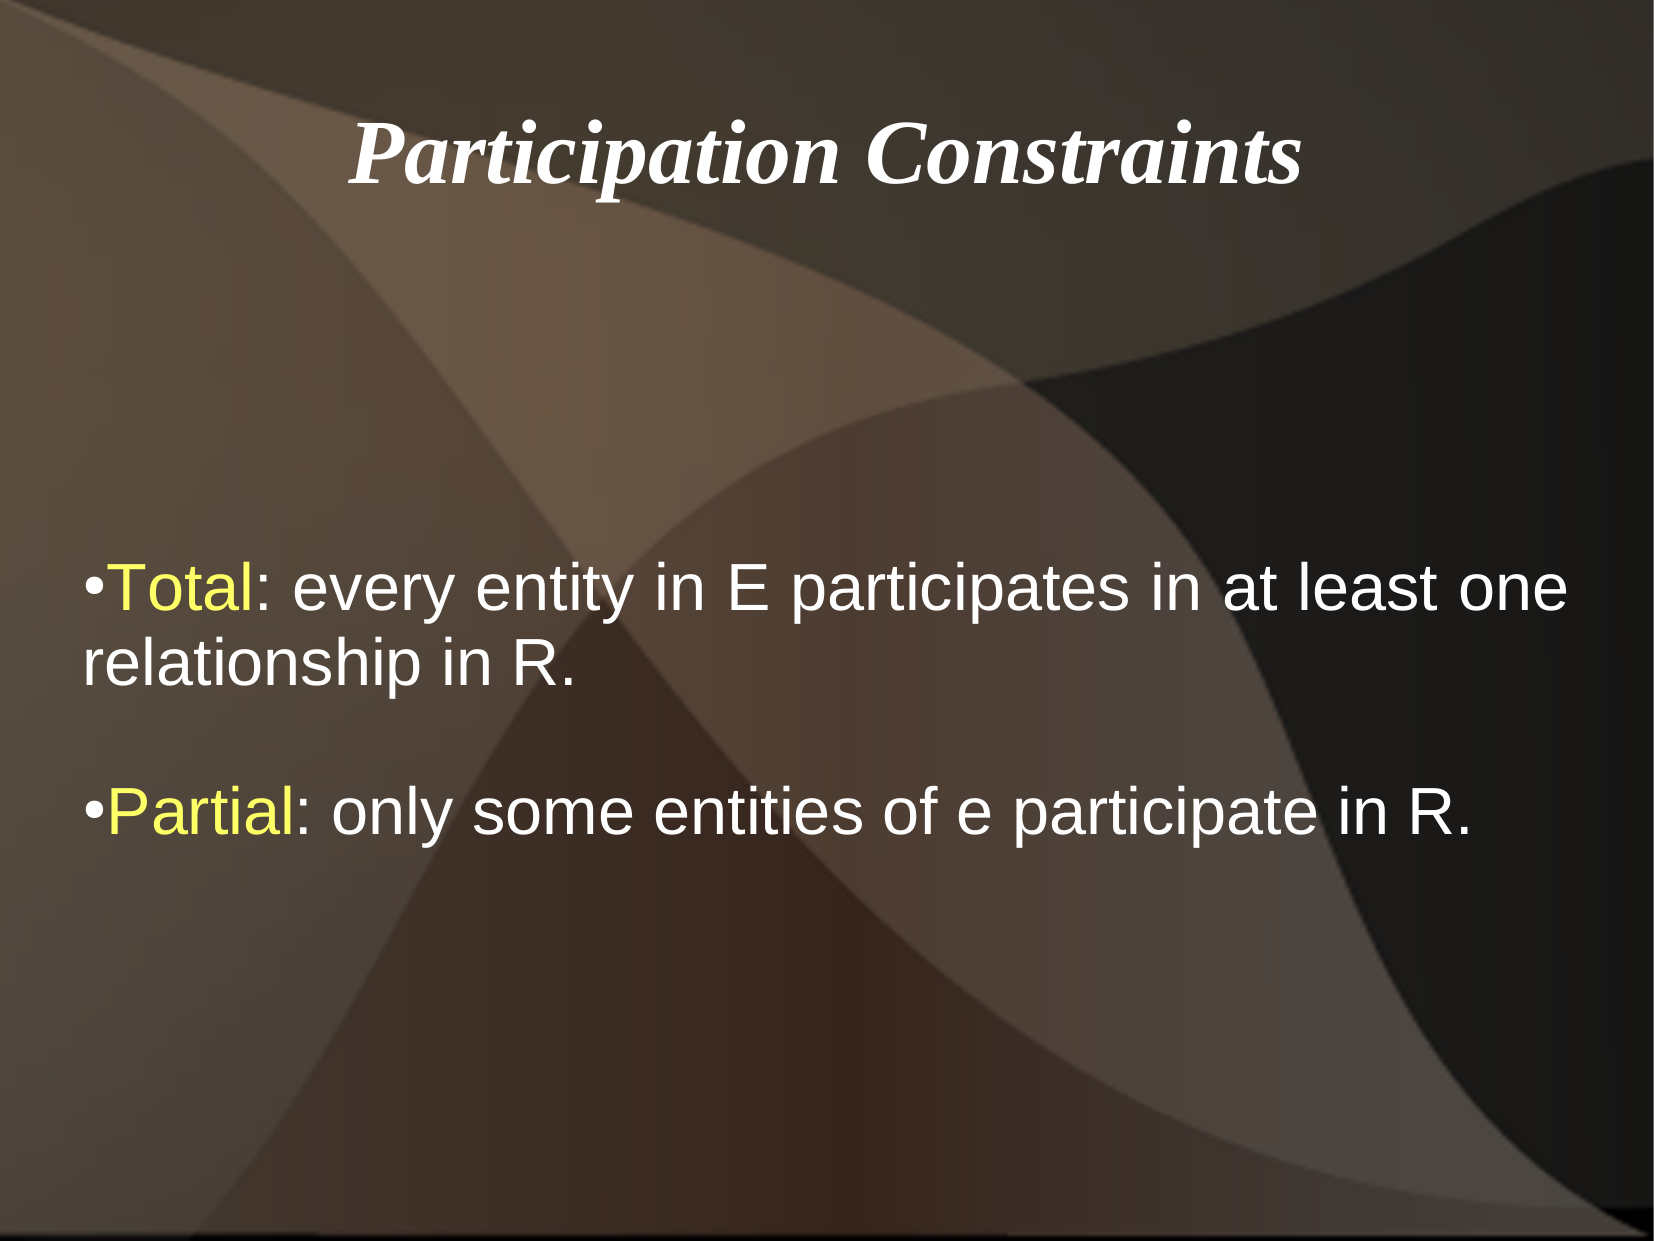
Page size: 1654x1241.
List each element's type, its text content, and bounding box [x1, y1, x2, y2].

title Participation Constraints [82, 56, 1571, 250]
subtitle Total: every entity in E participates in at least one relationship in R. Partial: only some entities of e participate in R. [82, 297, 1571, 1102]
picture [0, 0, 1654, 1241]
